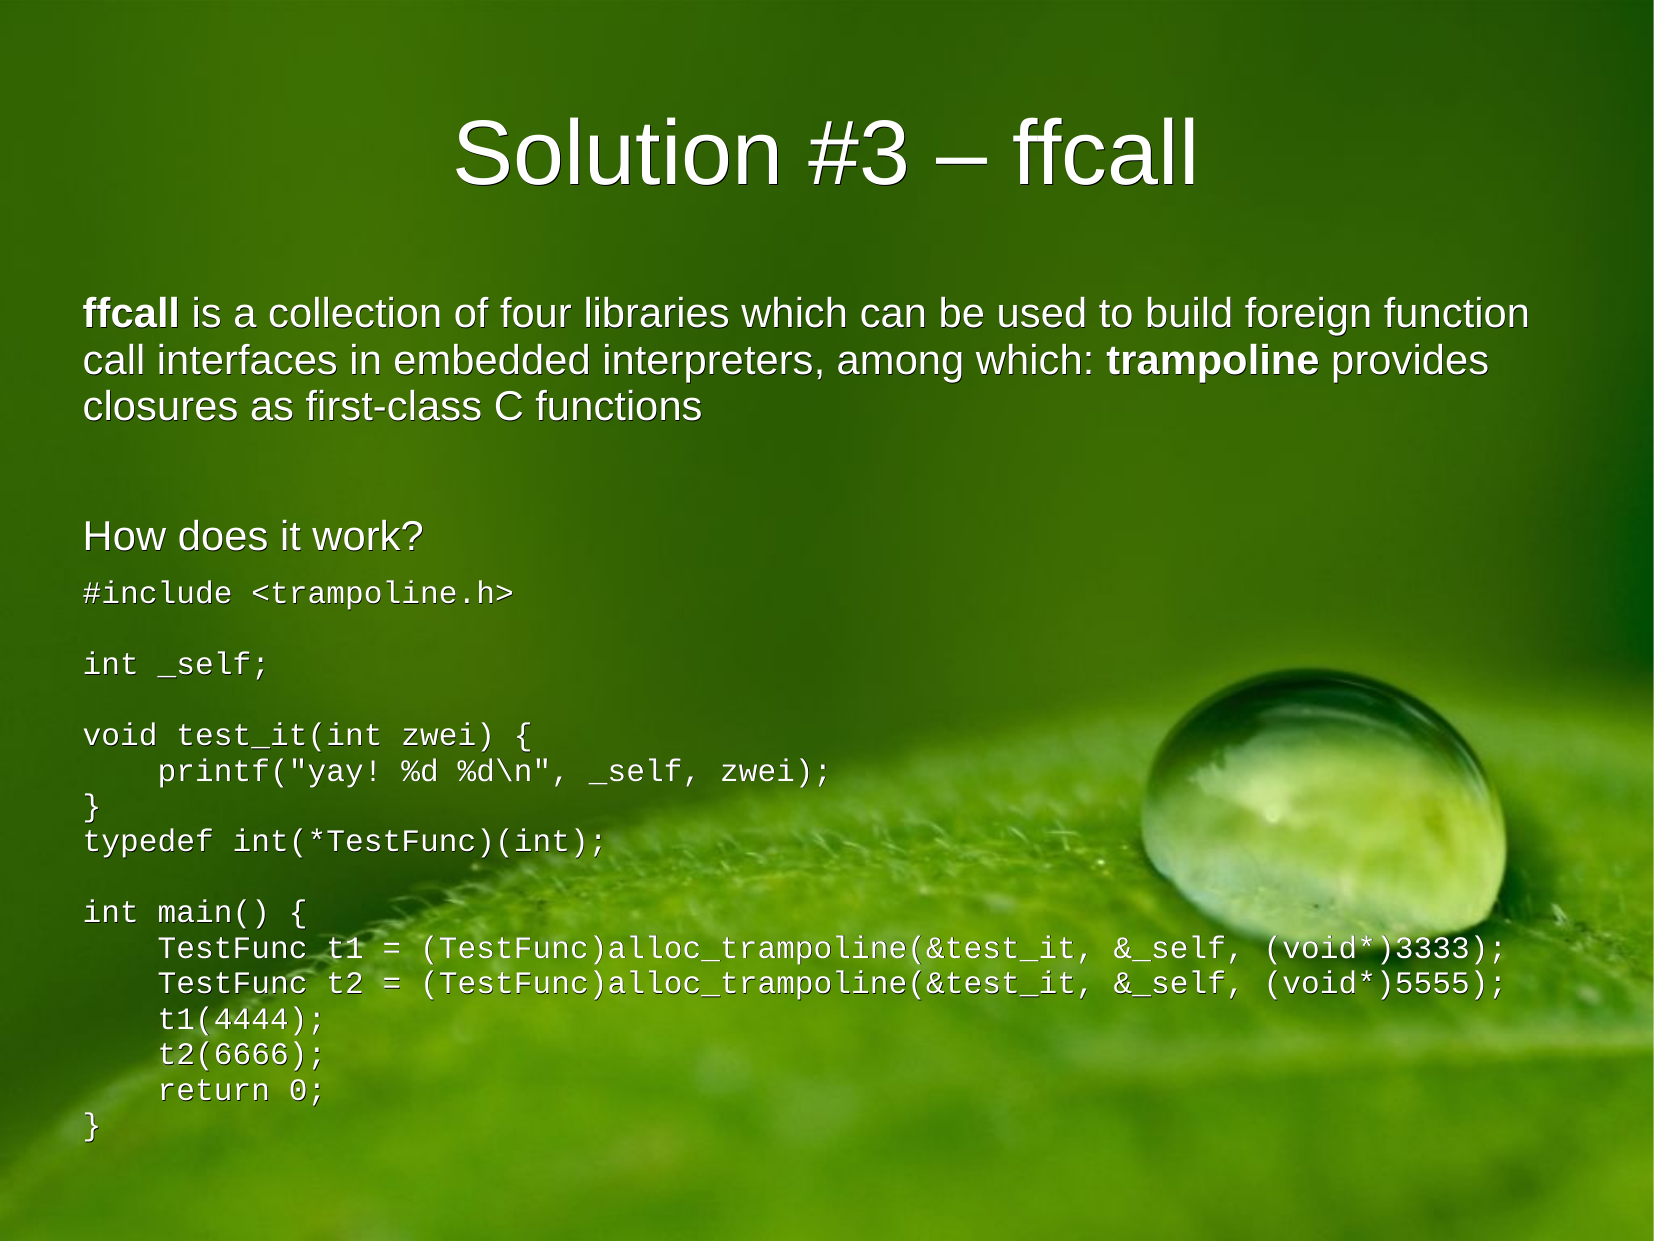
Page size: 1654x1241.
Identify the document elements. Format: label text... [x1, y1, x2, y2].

title Solution #3 – ffcall [82, 56, 1571, 250]
list ffcall is a collection of four libraries which can be used to build foreign function call interfaces in embedded interpreters, among which: trampoline provides closures as first-class C functions How does it work? #include <trampoline.h> int _self; void test_it(int zwei) { printf("yay! %d %d\n", _self, zwei); } typedef int(*TestFunc)(int); int main() { TestFunc t1 = (TestFunc)alloc_trampoline(&test_it, &_self, (void*)3333); TestFunc t2 = (TestFunc)alloc_trampoline(&test_it, &_self, (void*)5555); t1(4444); t2(6666); return 0; } [82, 290, 1571, 1200]
picture [0, 0, 1654, 1241]
